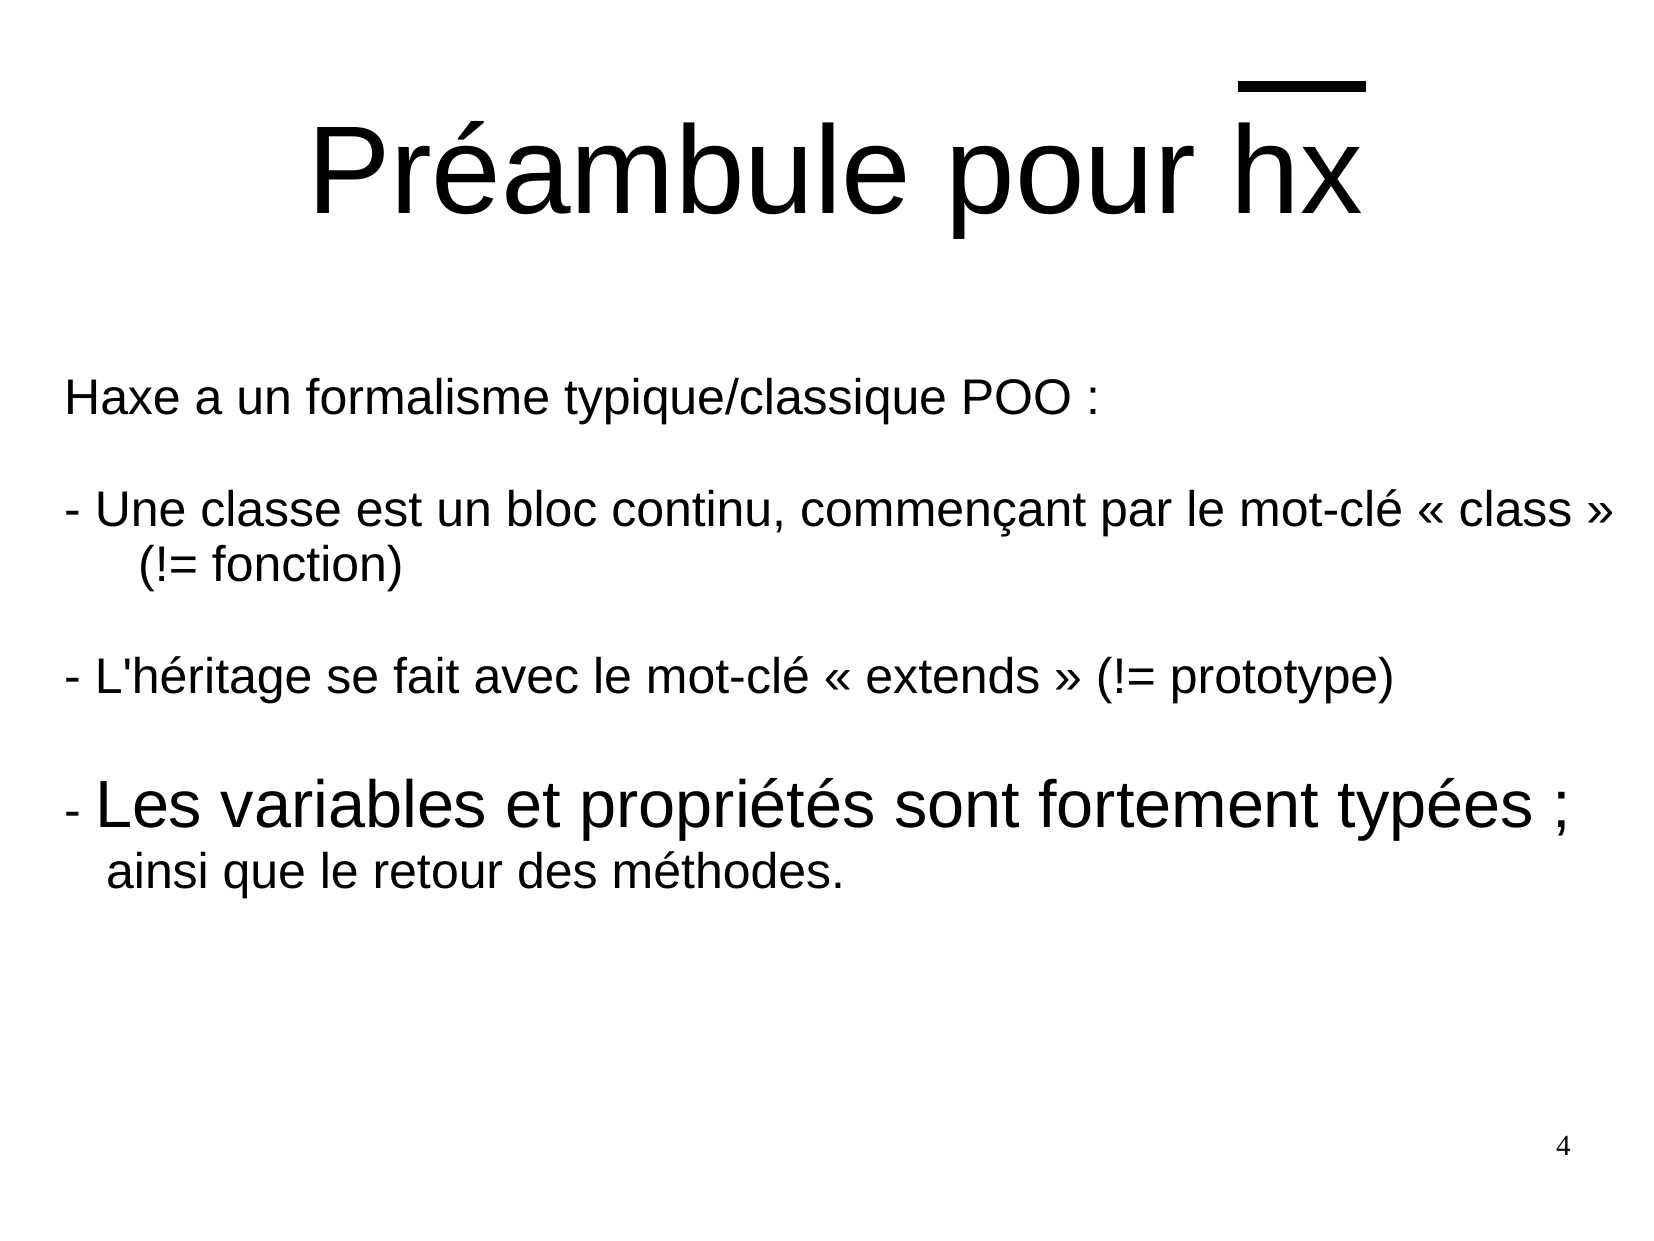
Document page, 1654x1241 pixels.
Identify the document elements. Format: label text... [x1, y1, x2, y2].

text_box Haxe a un formalisme typique/classique POO : - Une classe est un bloc continu, commençant par le mot-clé « class » (!= fonction) - L'héritage se fait avec le mot-clé « extends » (!= prototype) - Les variables et propriétés sont fortement typées ; ainsi que le retour des méthodes. [49, 361, 1631, 1019]
text_box Préambule pour hx [292, 92, 1379, 248]
